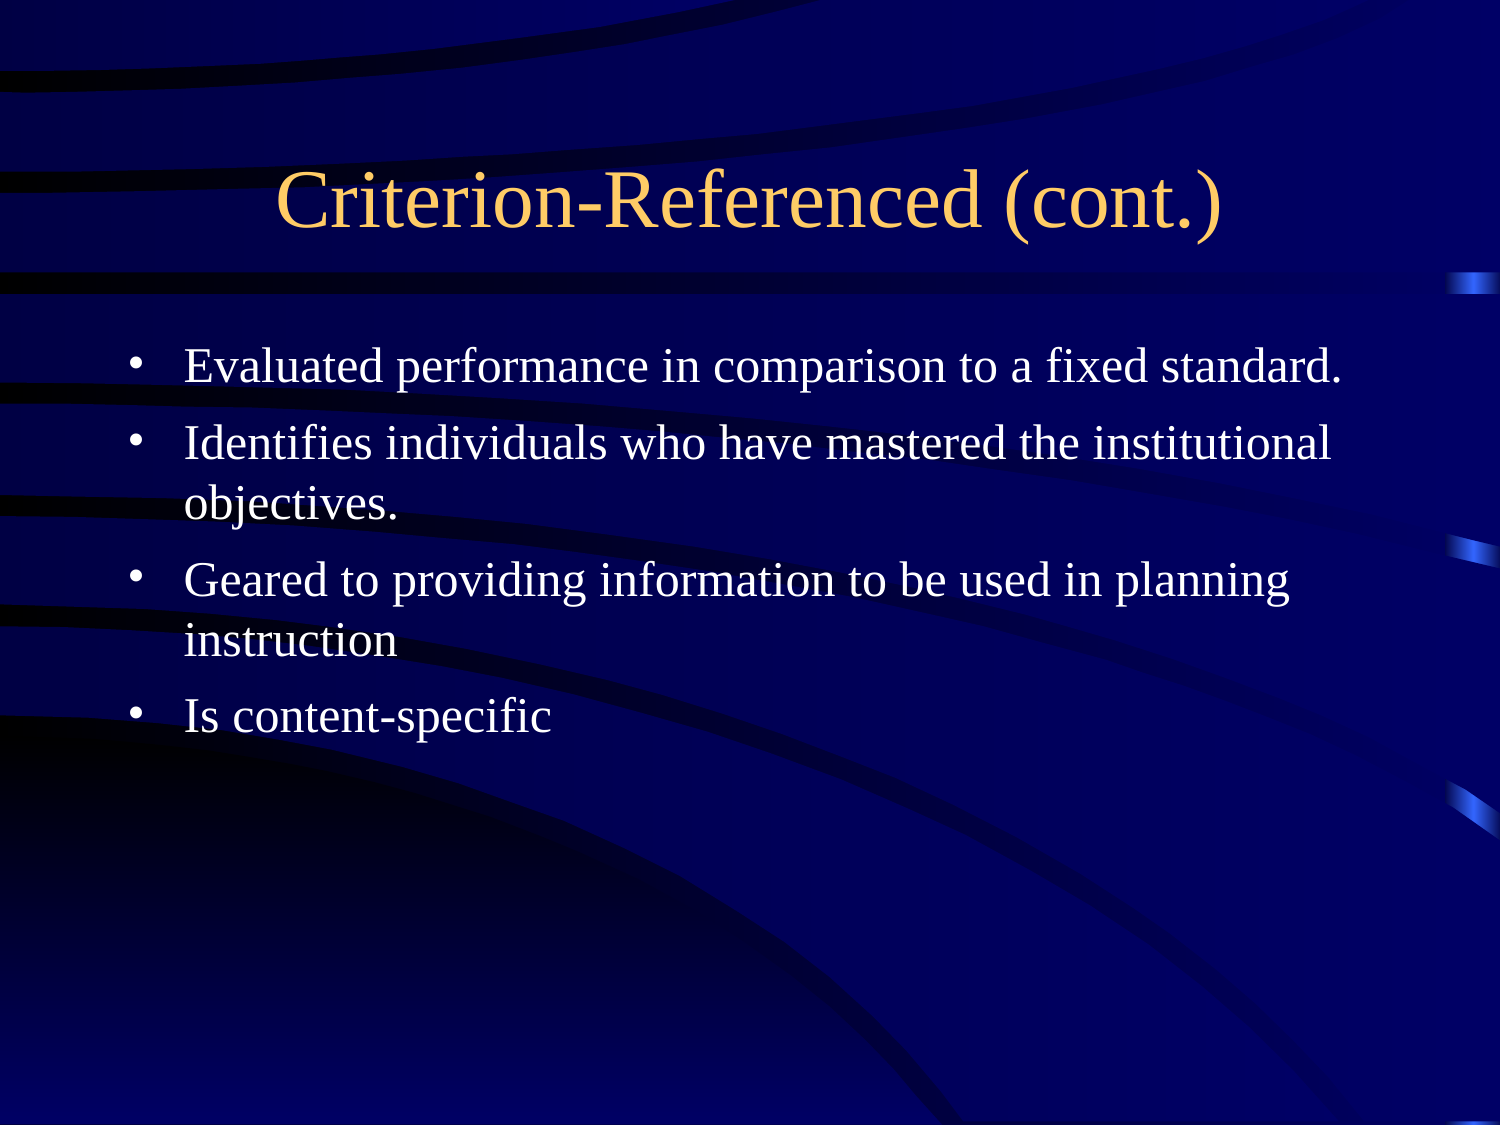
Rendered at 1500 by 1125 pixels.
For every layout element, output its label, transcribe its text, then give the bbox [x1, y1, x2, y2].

list Evaluated performance in comparison to a fixed standard. Identifies individuals who have mastered the institutional objectives. Geared to providing information to be used in planning instruction Is content-specific [112, 324, 1388, 1000]
title Criterion-Referenced (cont.) [112, 99, 1388, 288]
